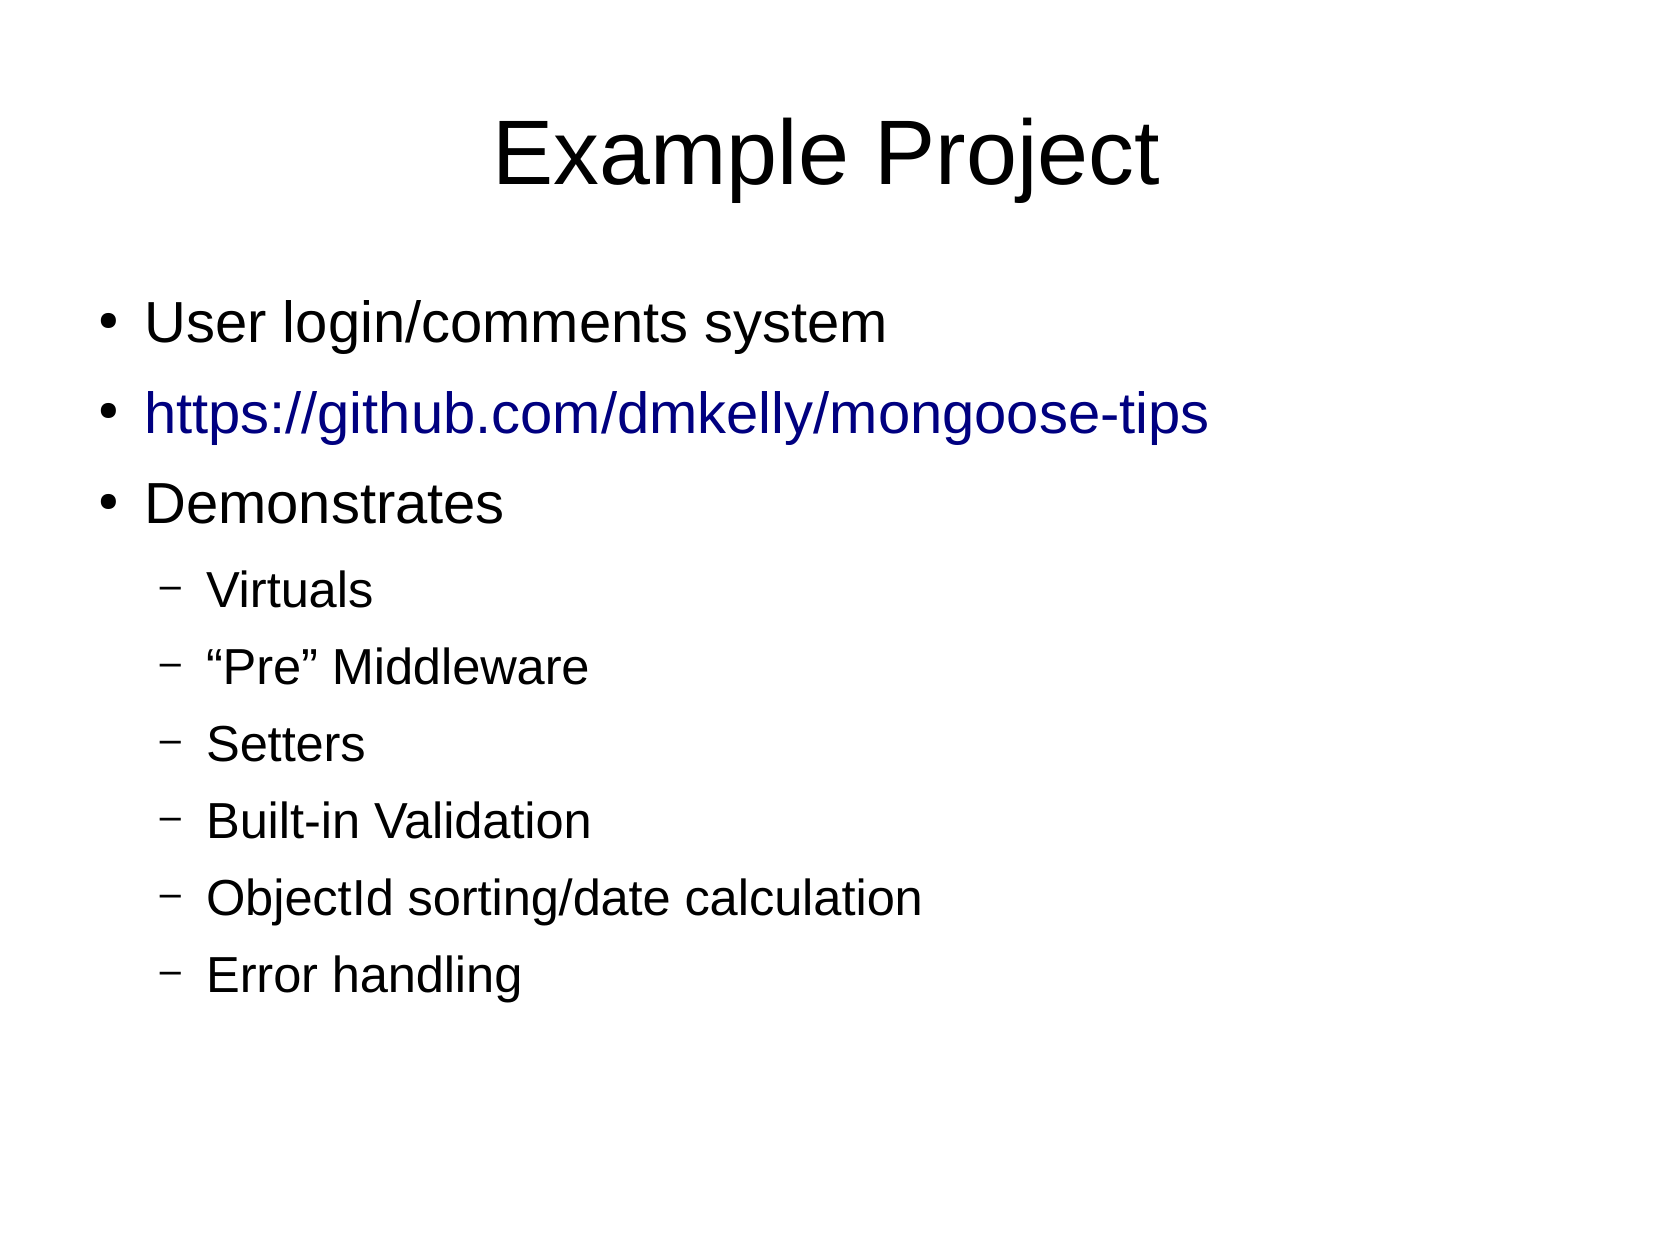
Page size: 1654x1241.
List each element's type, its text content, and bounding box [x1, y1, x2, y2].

title Example Project [82, 49, 1571, 257]
list User login/comments system https://github.com/dmkelly/mongoose-tips Demonstrates Virtuals “Pre” Middleware Setters Built-in Validation ObjectId sorting/date calculation Error handling [82, 290, 1538, 1010]
